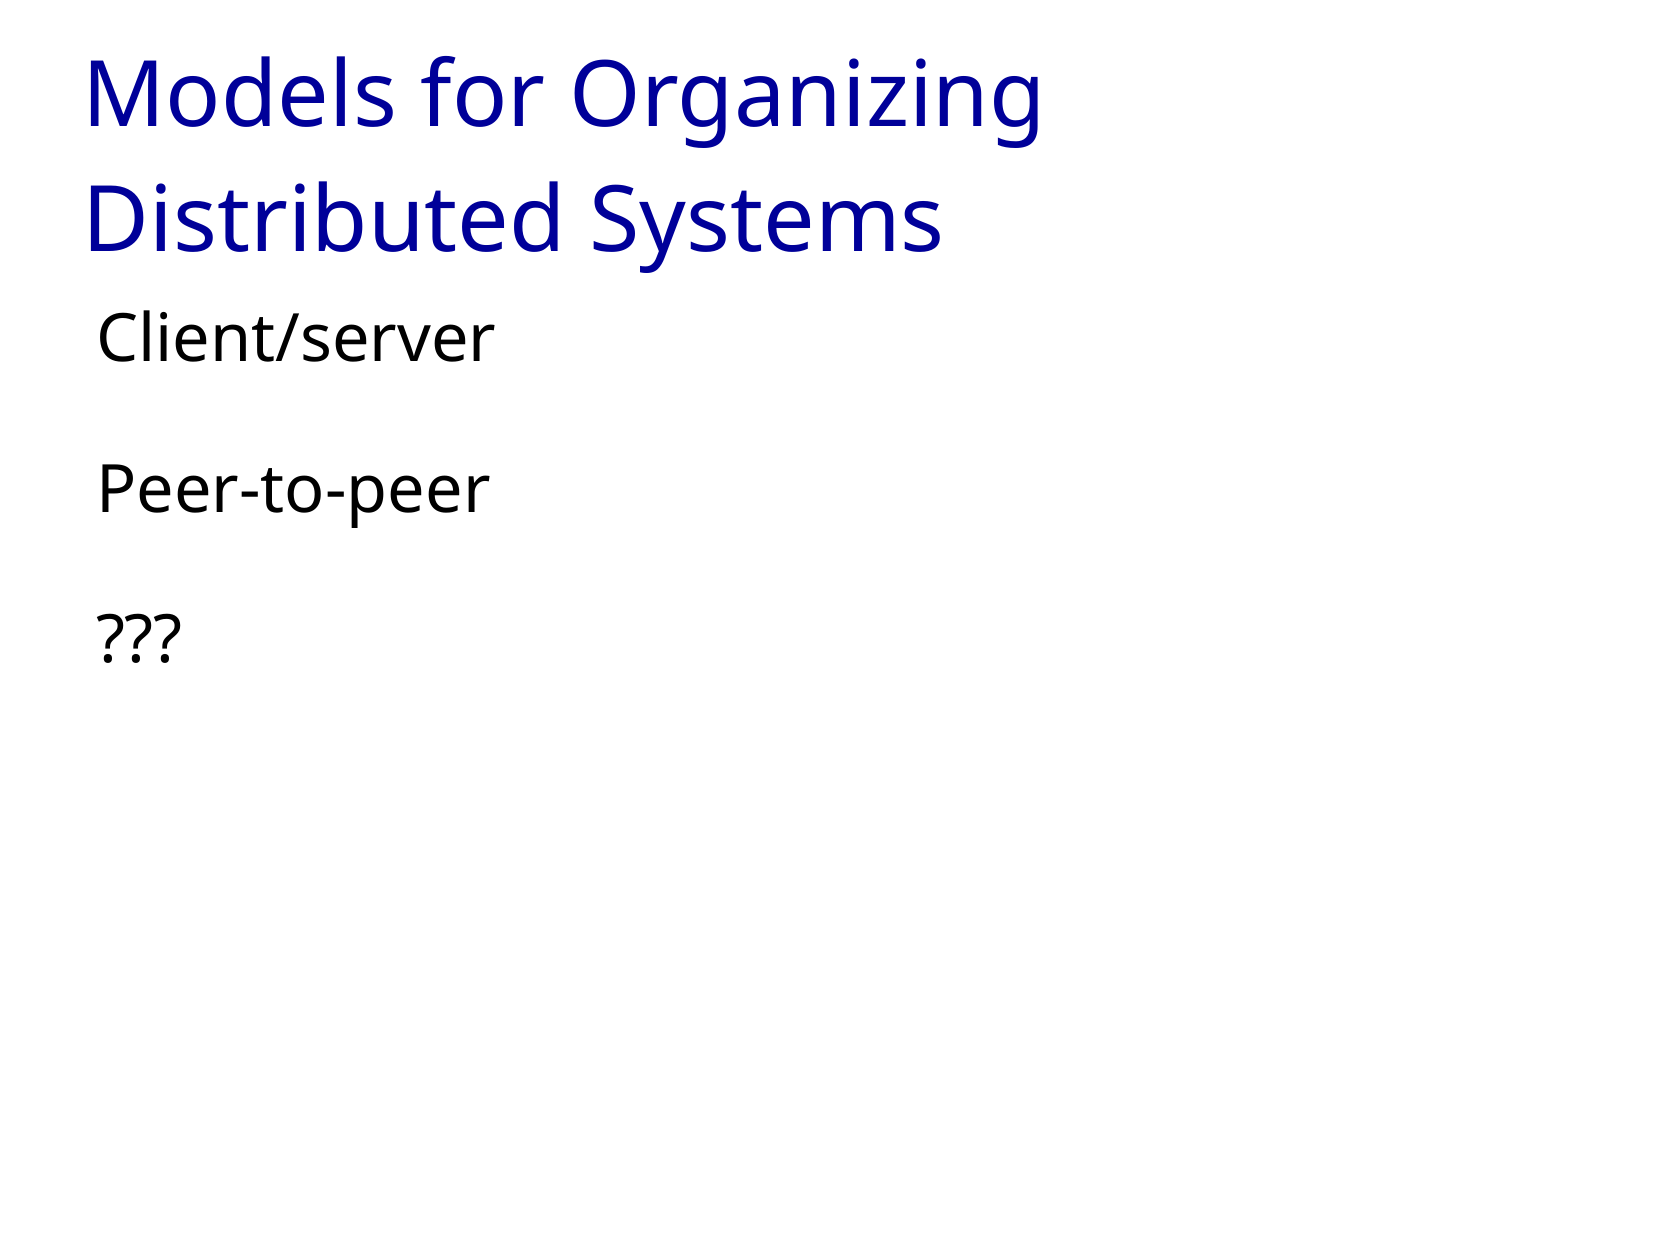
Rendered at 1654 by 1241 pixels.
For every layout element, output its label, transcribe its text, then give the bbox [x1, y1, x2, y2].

title Models for Organizing Distributed Systems [82, 49, 1571, 257]
list Client/server Peer-to-peer ??? [60, 290, 1571, 1096]
